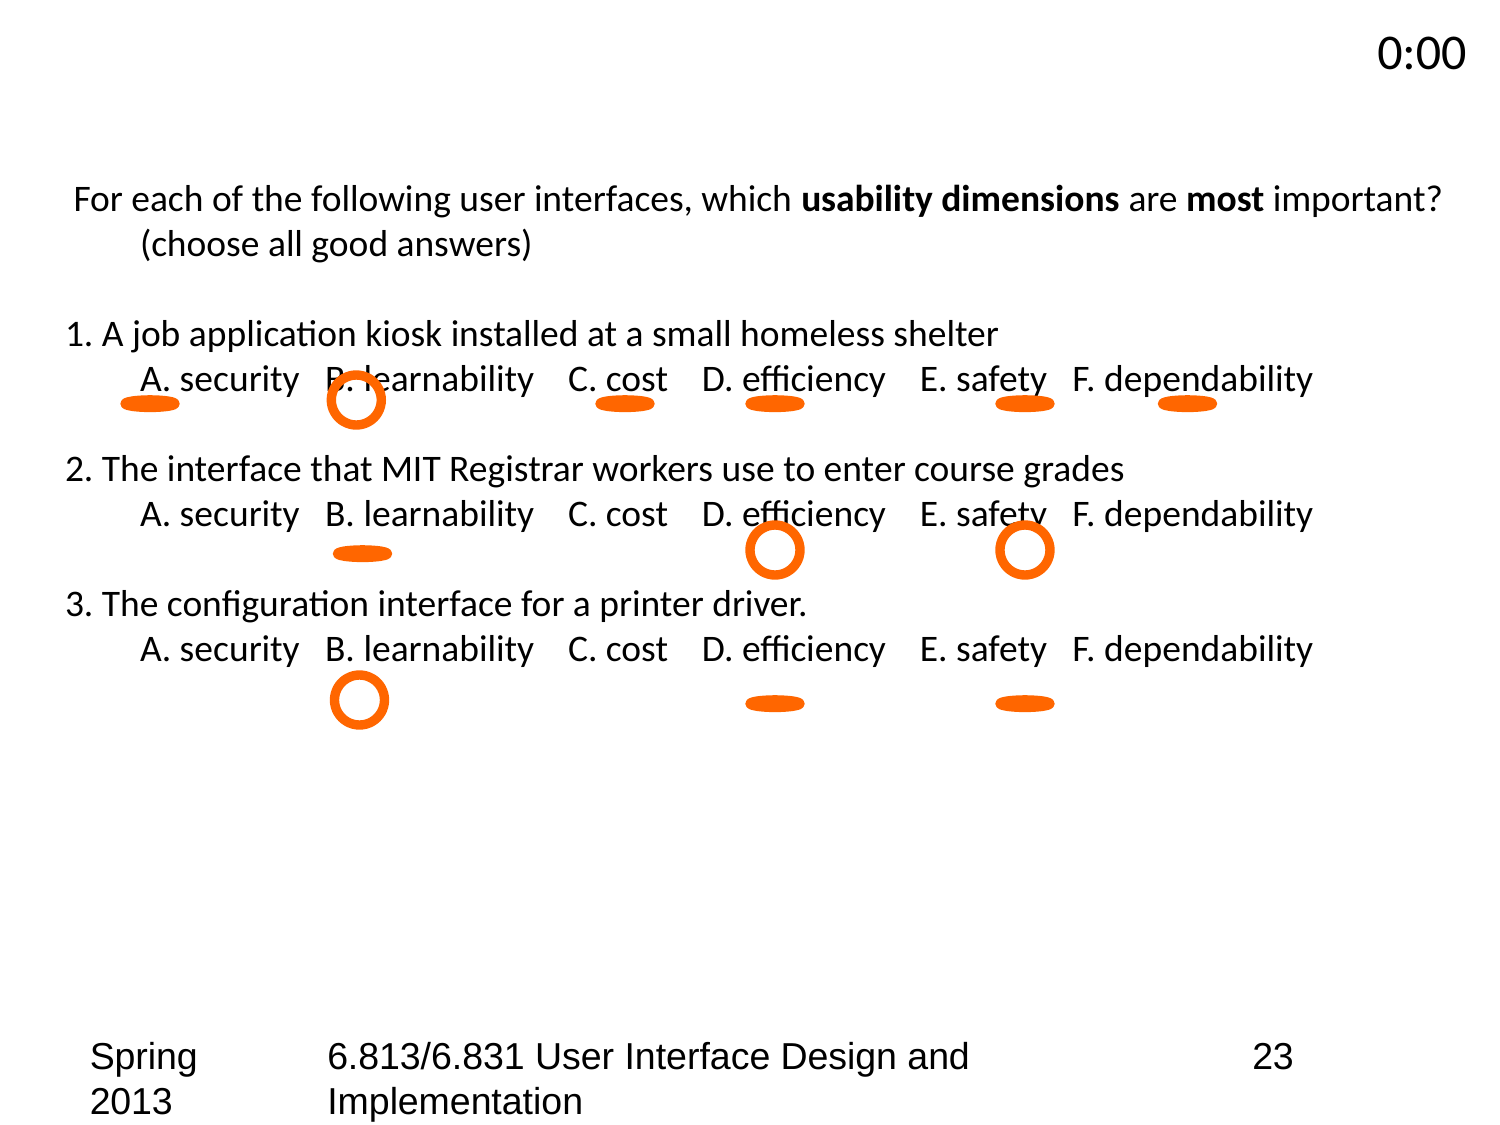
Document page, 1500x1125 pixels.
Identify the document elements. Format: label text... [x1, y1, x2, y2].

slide_number Spring 2013 [75, 1024, 300, 1103]
slide_number <number> [1237, 1024, 1425, 1103]
text_box For each of the following user interfaces, which usability dimensions are most important? (choose all good answers) 1. A job application kiosk installed at a small homeless shelter A. security B. learnability C. cost D. efficiency E. safety F. dependability 2. The interface that MIT Registrar workers use to enter course grades A. security B. learnability C. cost D. efficiency E. safety F. dependability 3. The configuration interface for a printer driver. A. security B. learnability C. cost D. efficiency E. safety F. dependability [49, 166, 1475, 722]
text_box 0:00 [1337, 12, 1482, 89]
footer 6.813/6.831 User Interface Design and Implementation [312, 1024, 1225, 1103]
